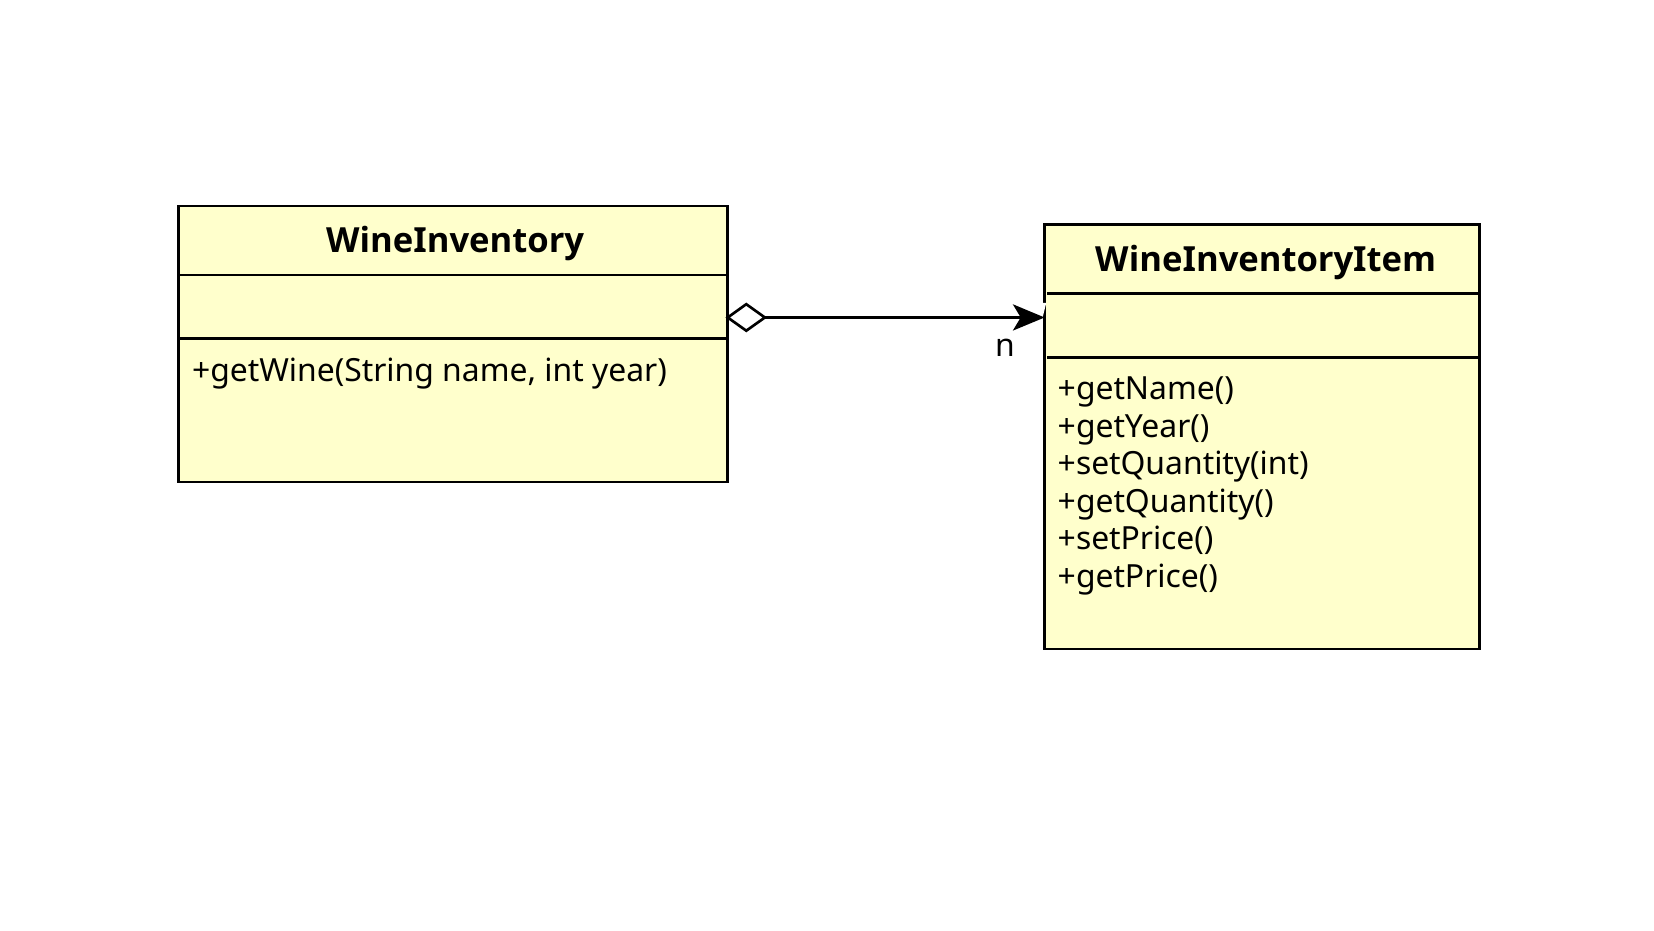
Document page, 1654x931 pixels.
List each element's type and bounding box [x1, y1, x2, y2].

picture [135, 165, 1522, 691]
